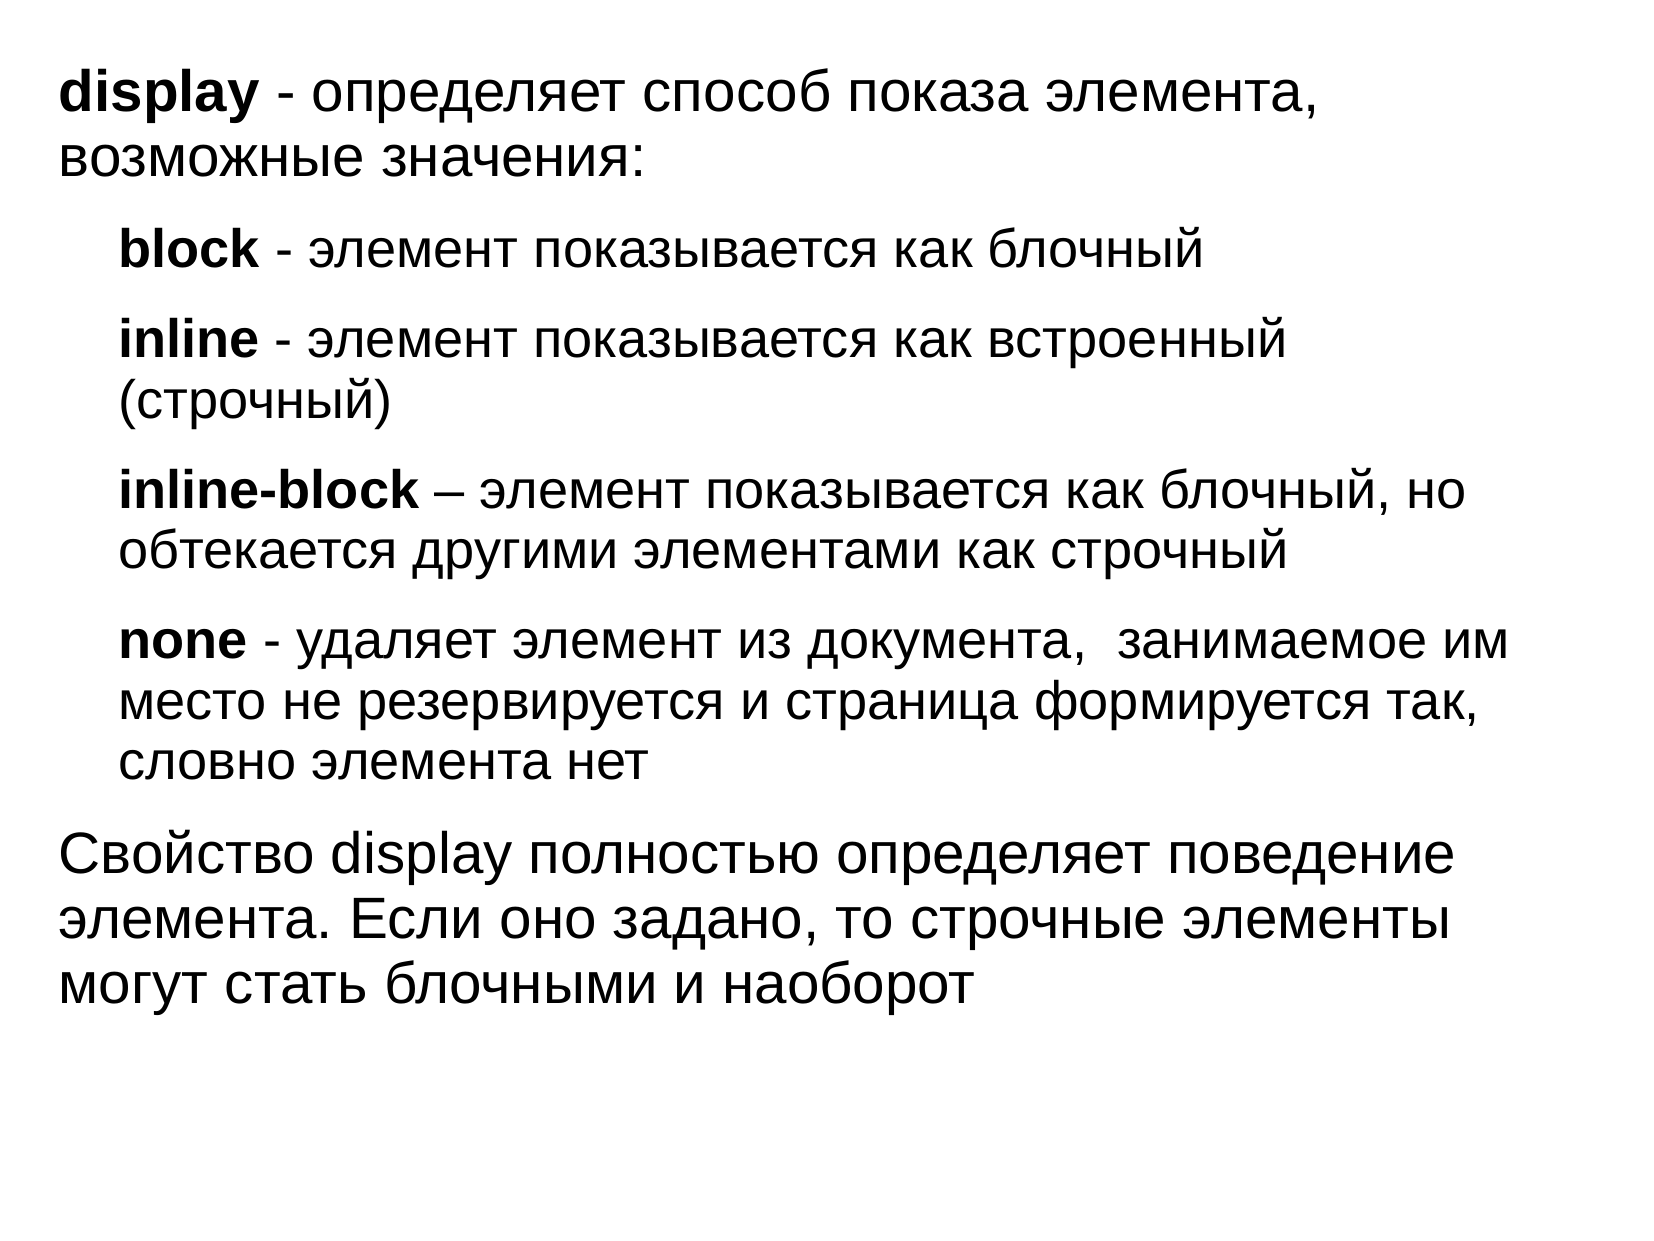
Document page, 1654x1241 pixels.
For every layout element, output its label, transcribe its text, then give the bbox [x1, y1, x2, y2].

list display - определяет способ показа элемента, возможные значения: block - элемент показывается как блочный inline - элемент показывается как встроенный (строчный) inline-block – элемент показывается как блочный, но обтекается другими элементами как строчный none - удаляет элемент из документа, занимаемое им место не резервируется и страница формируется так, словно элемента нет Свойство display полностью определяет поведение элемента. Если оно задано, то строчные элементы могут стать блочными и наоборот [59, 59, 1548, 1152]
